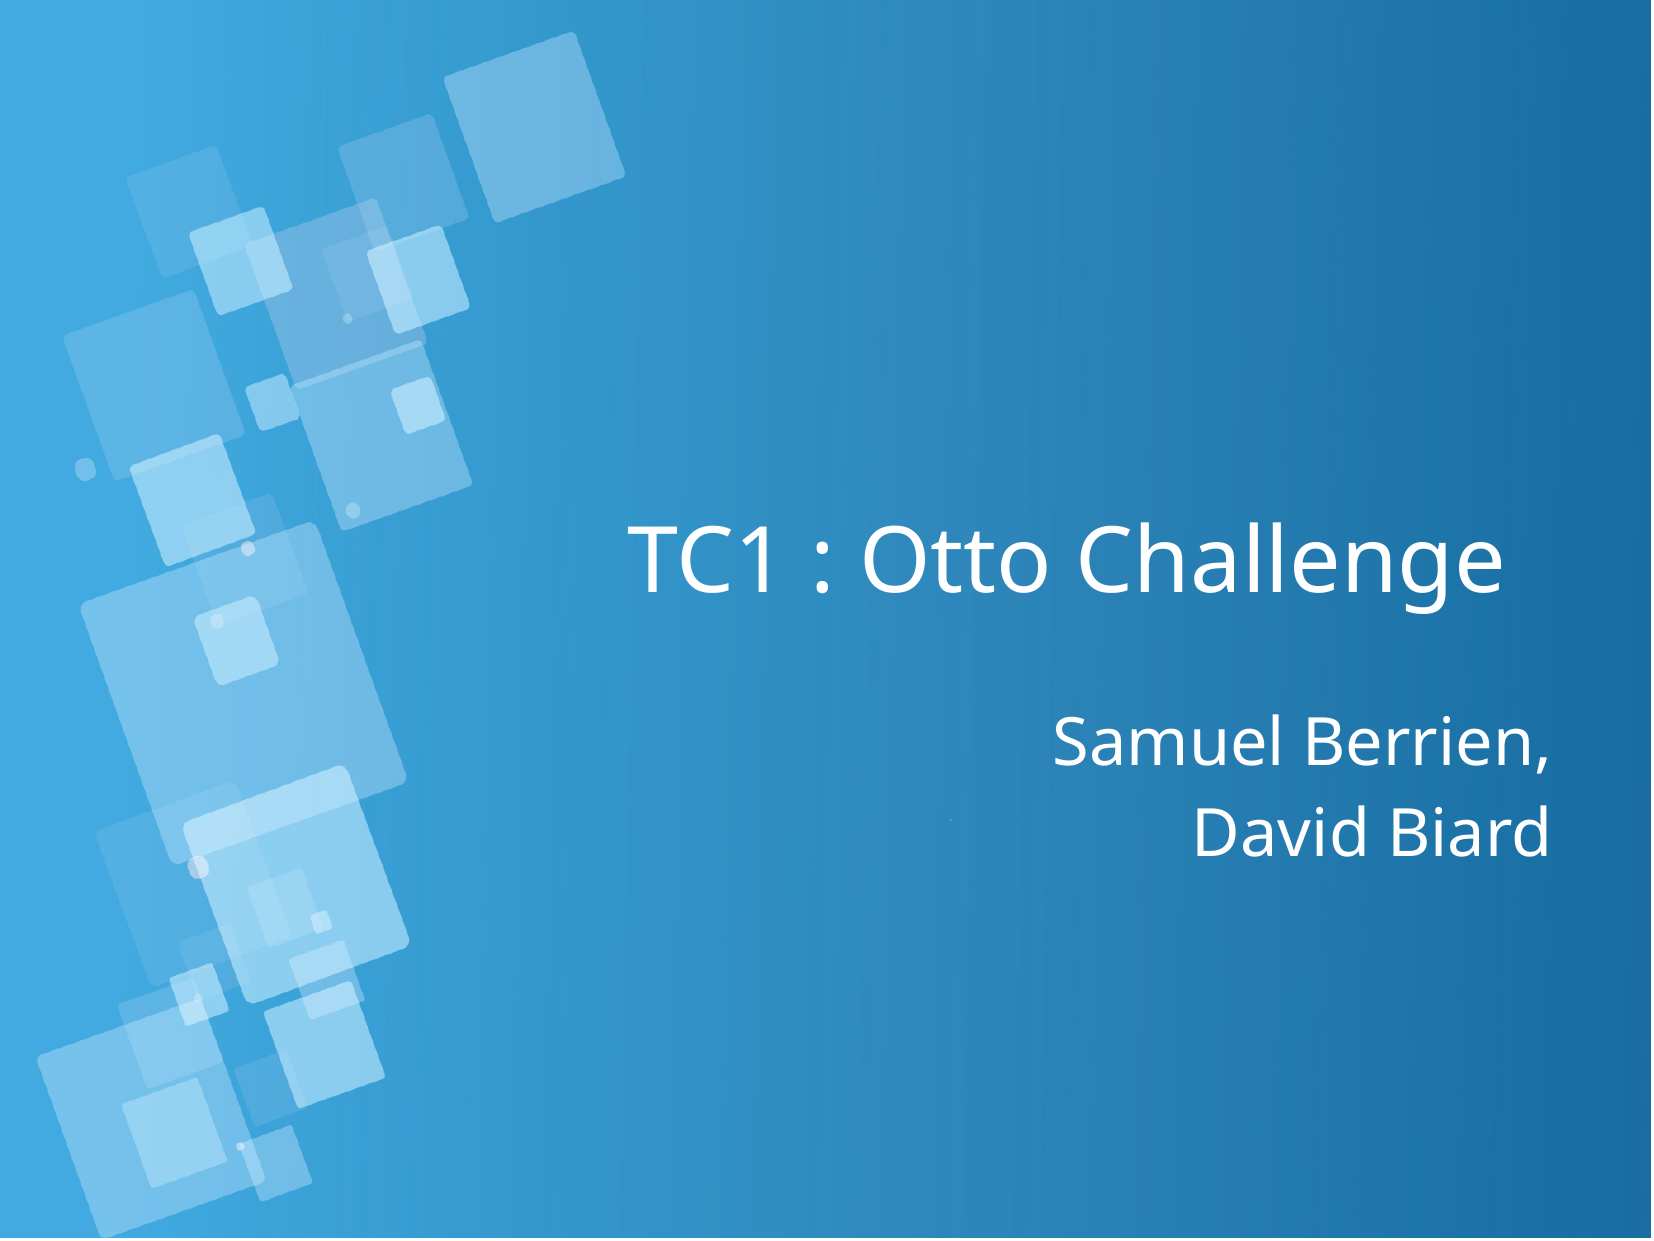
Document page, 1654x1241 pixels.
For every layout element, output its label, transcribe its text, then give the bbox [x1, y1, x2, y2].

title TC1 : Otto Challenge [627, 450, 1554, 665]
picture [0, 0, 1651, 1238]
subtitle Samuel Berrien, David Biard [862, 706, 1554, 863]
